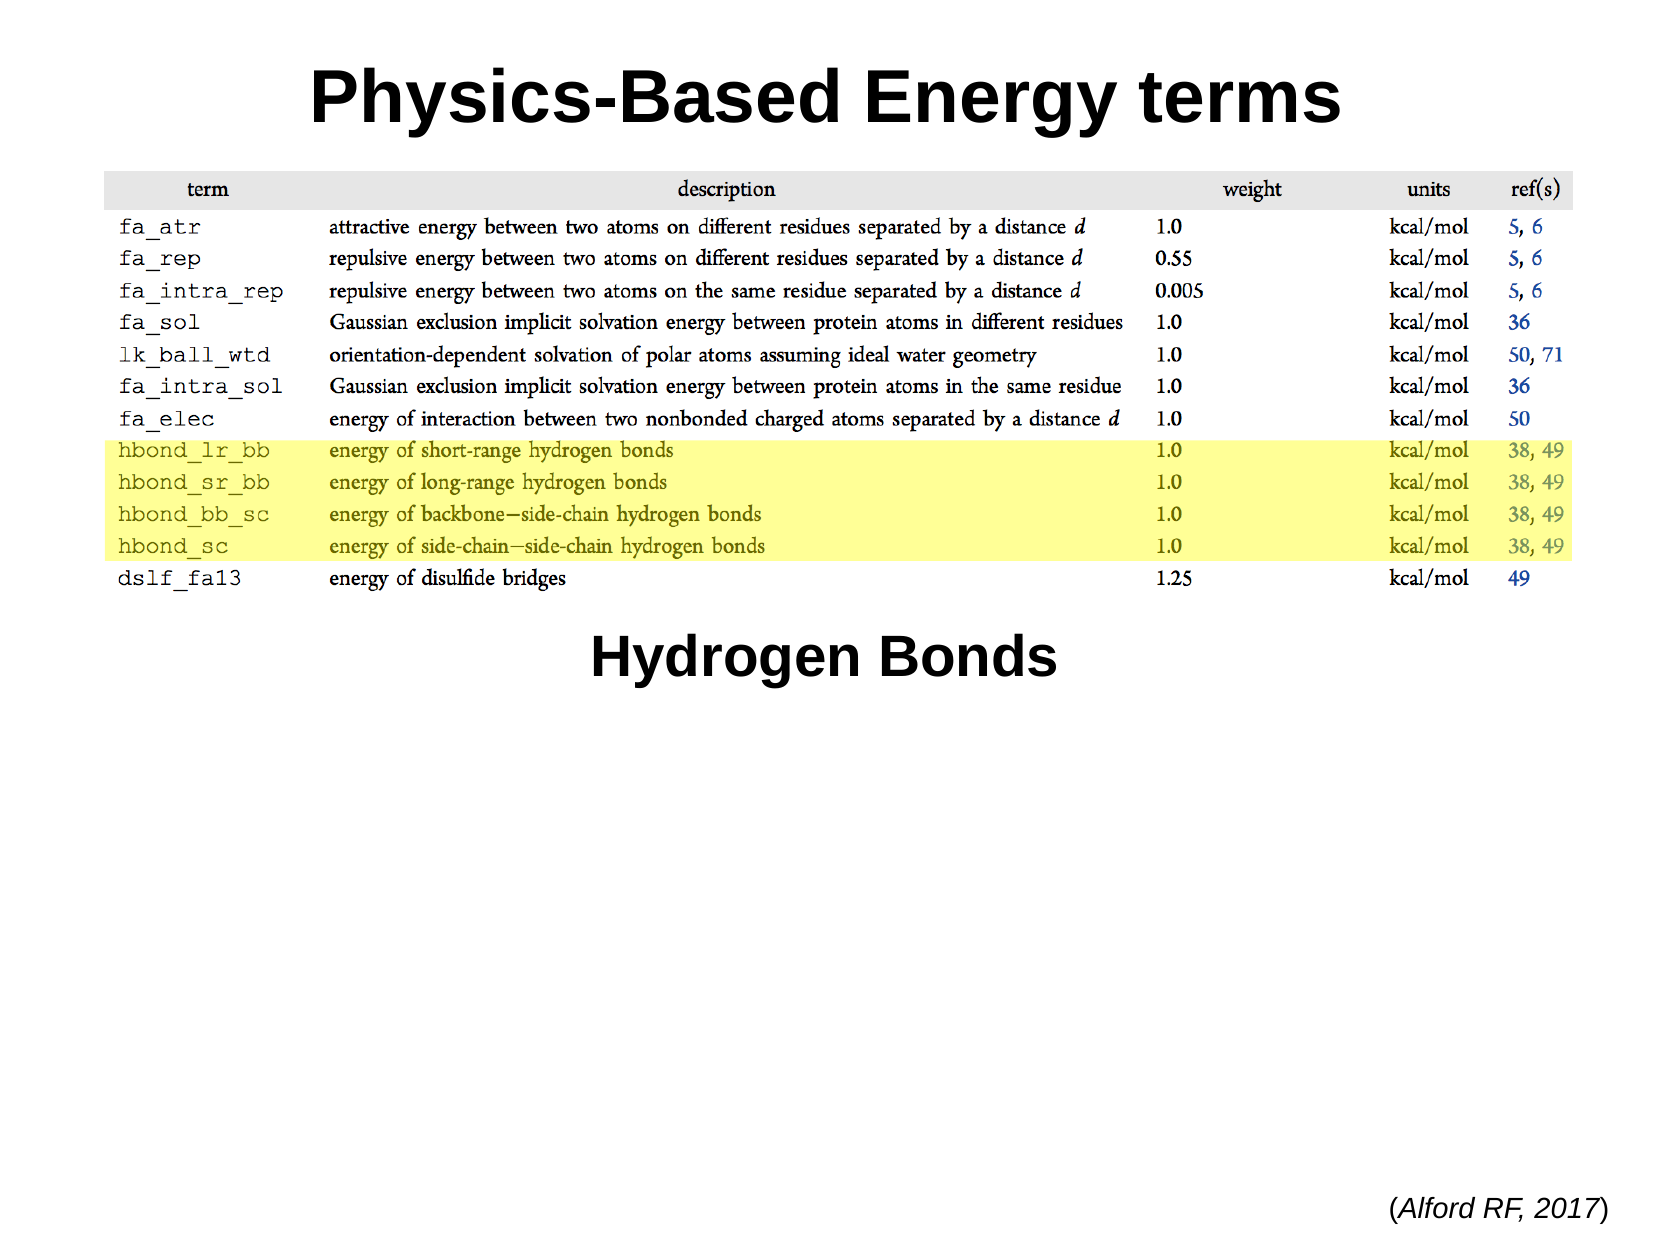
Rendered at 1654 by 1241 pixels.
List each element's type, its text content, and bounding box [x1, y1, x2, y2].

text_box Physics-Based Energy terms [0, 47, 1654, 146]
text_box (Alford RF, 2017) [1020, 1185, 1625, 1233]
text_box [104, 440, 1572, 561]
text_box Hydrogen Bonds [330, 615, 1321, 696]
picture [90, 162, 1590, 593]
